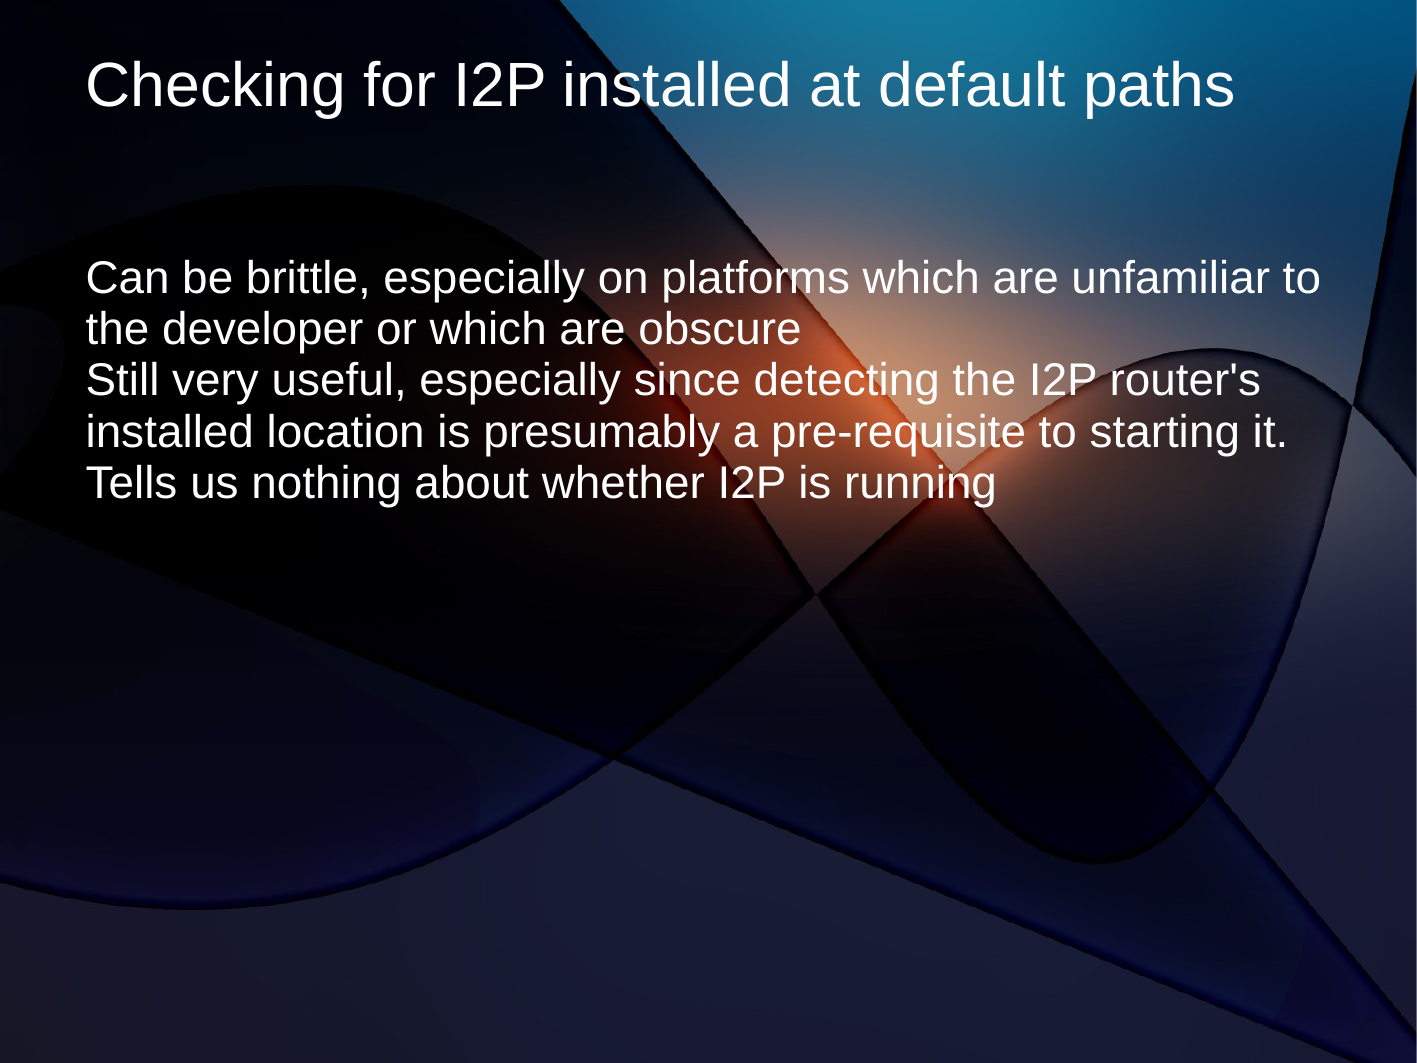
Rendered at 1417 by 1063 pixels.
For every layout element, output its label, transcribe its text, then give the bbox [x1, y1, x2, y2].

picture [0, 0, 1417, 1063]
title Checking for I2P installed at default paths [70, 42, 1346, 213]
subtitle Can be brittle, especially on platforms which are unfamiliar to the developer or which are obscure Still very useful, especially since detecting the I2P router's installed location is presumably a pre-requisite to starting it. Tells us nothing about whether I2P is running [70, 244, 1346, 925]
picture [1093, 34, 1099, 42]
